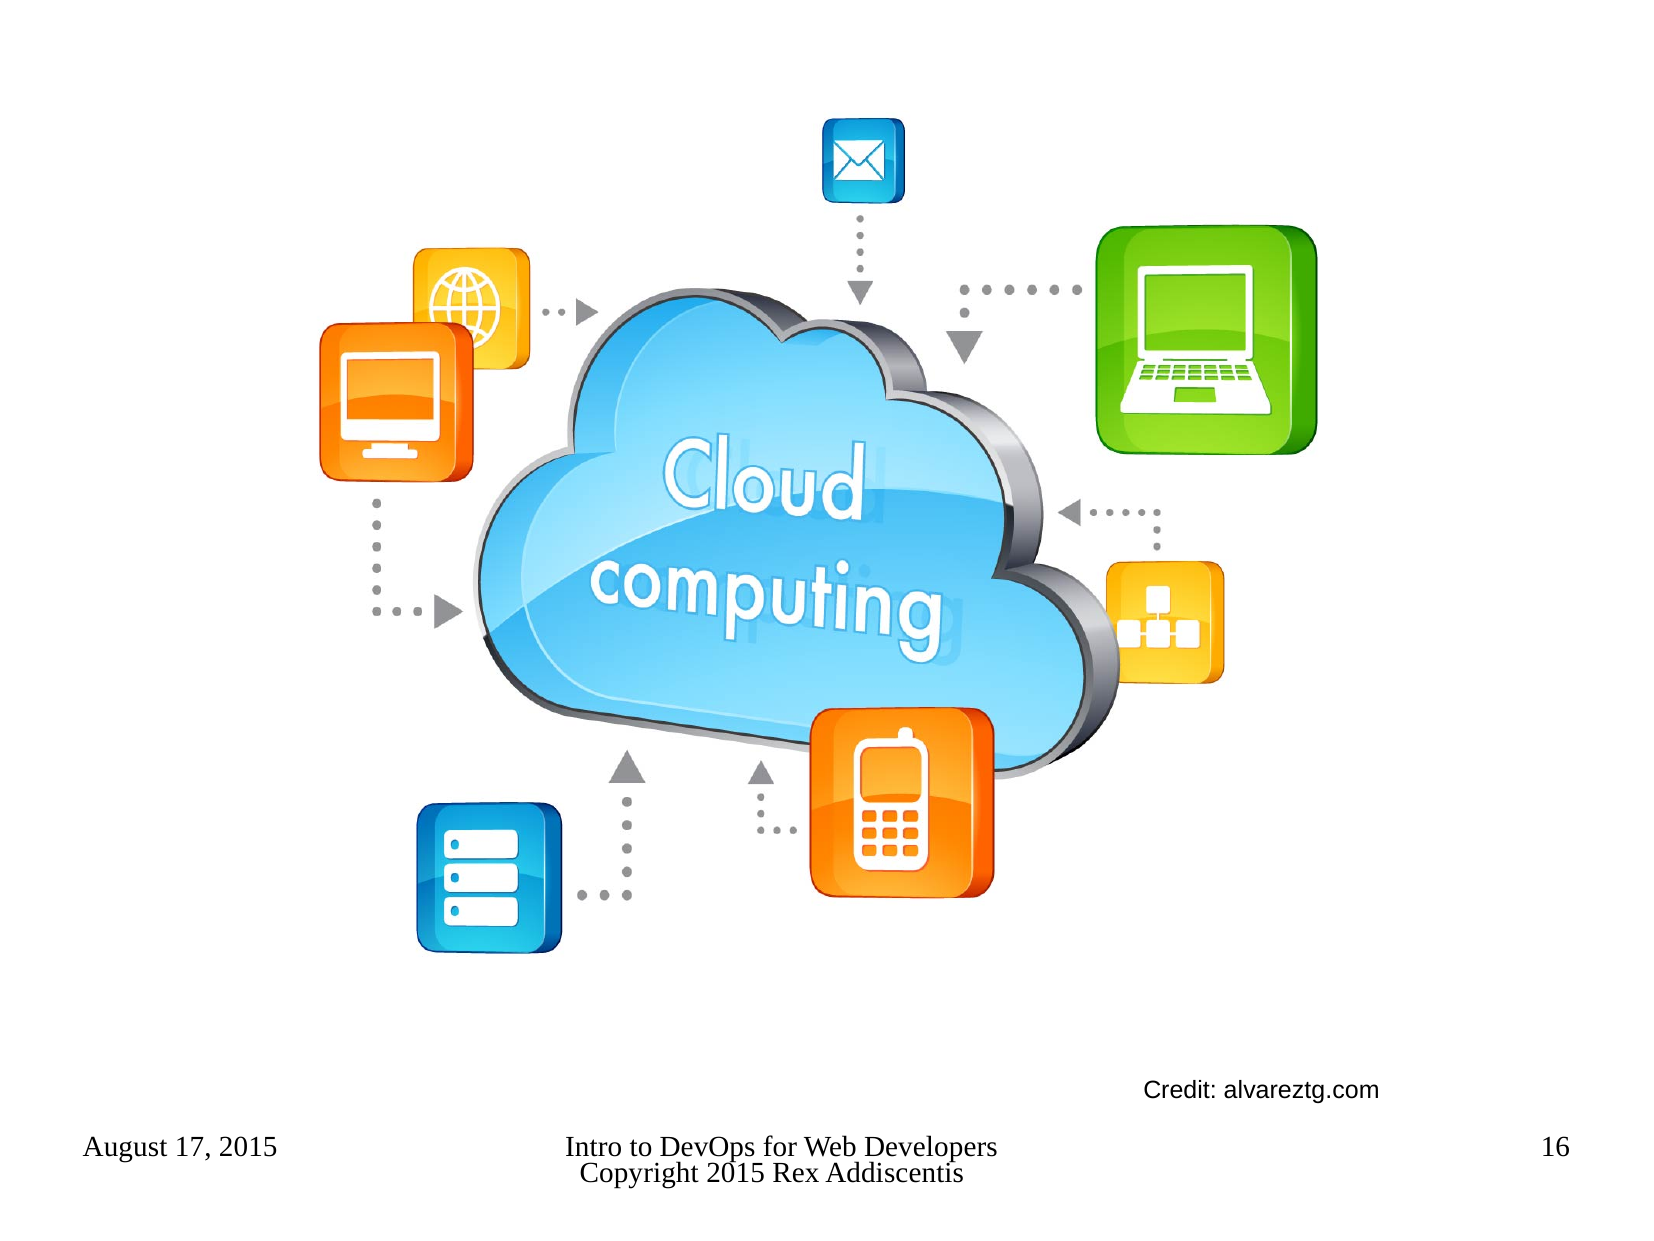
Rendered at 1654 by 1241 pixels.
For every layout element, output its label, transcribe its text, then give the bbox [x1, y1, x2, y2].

picture [255, 59, 1381, 1036]
title Credit: alvareztg.com [255, 1059, 1381, 1120]
